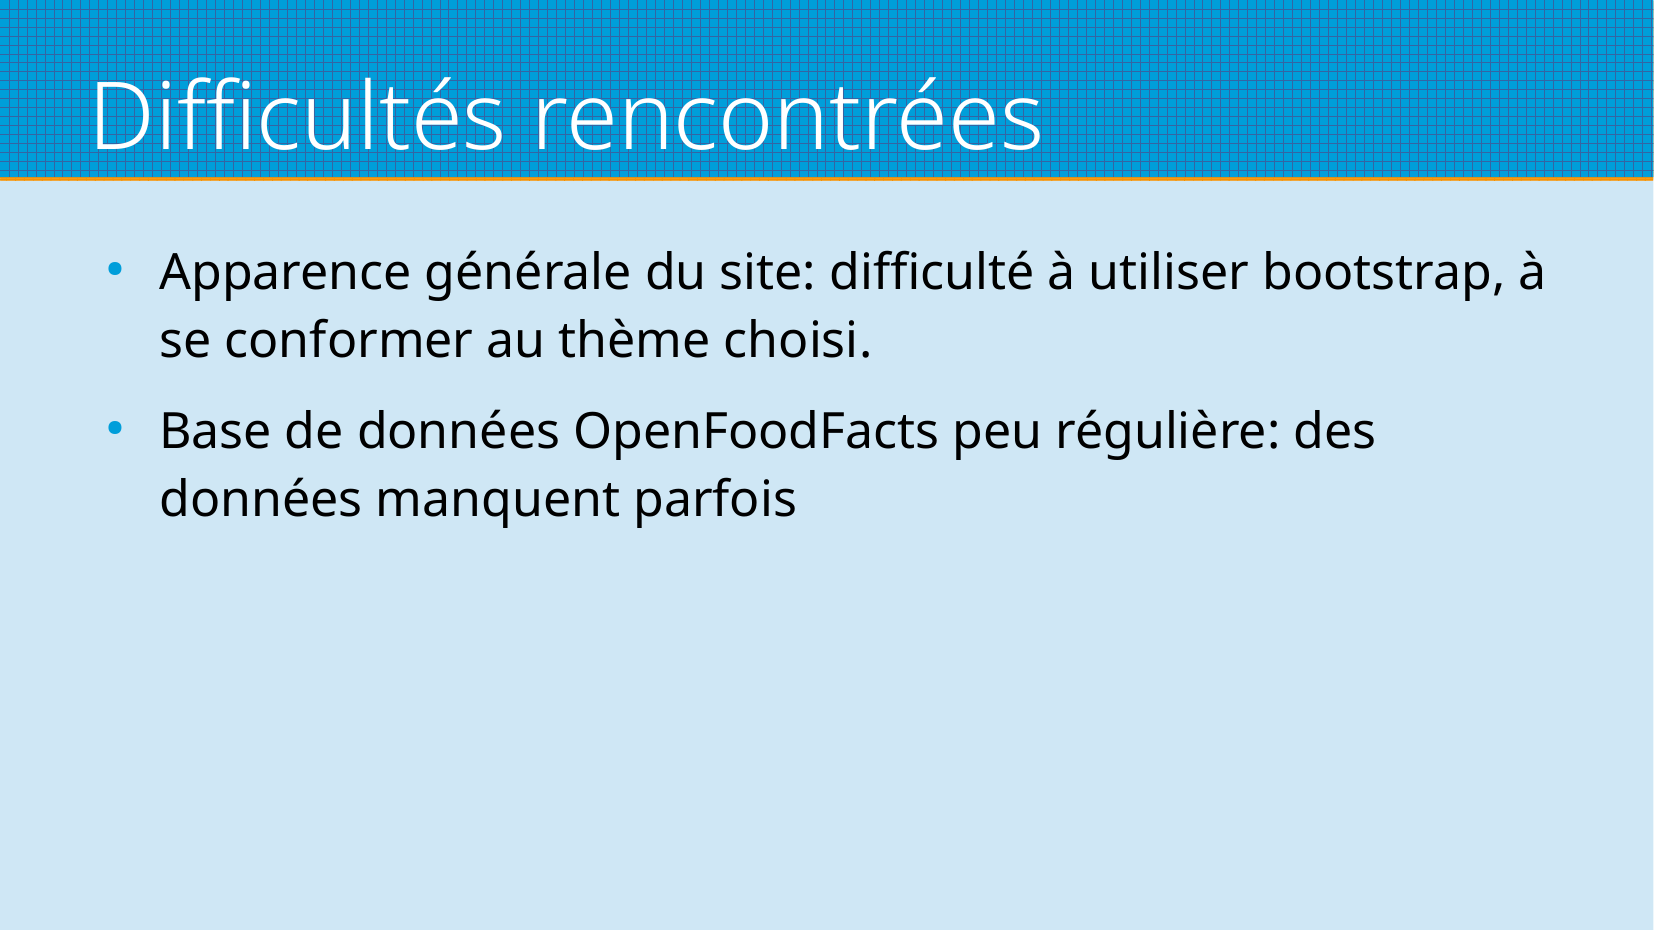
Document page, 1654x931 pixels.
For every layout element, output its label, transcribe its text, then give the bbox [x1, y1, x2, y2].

list Apparence générale du site: difficulté à utiliser bootstrap, à se conformer au thème choisi. Base de données OpenFoodFacts peu régulière: des données manquent parfois [88, 236, 1565, 813]
title Difficultés rencontrées [88, 14, 1565, 178]
